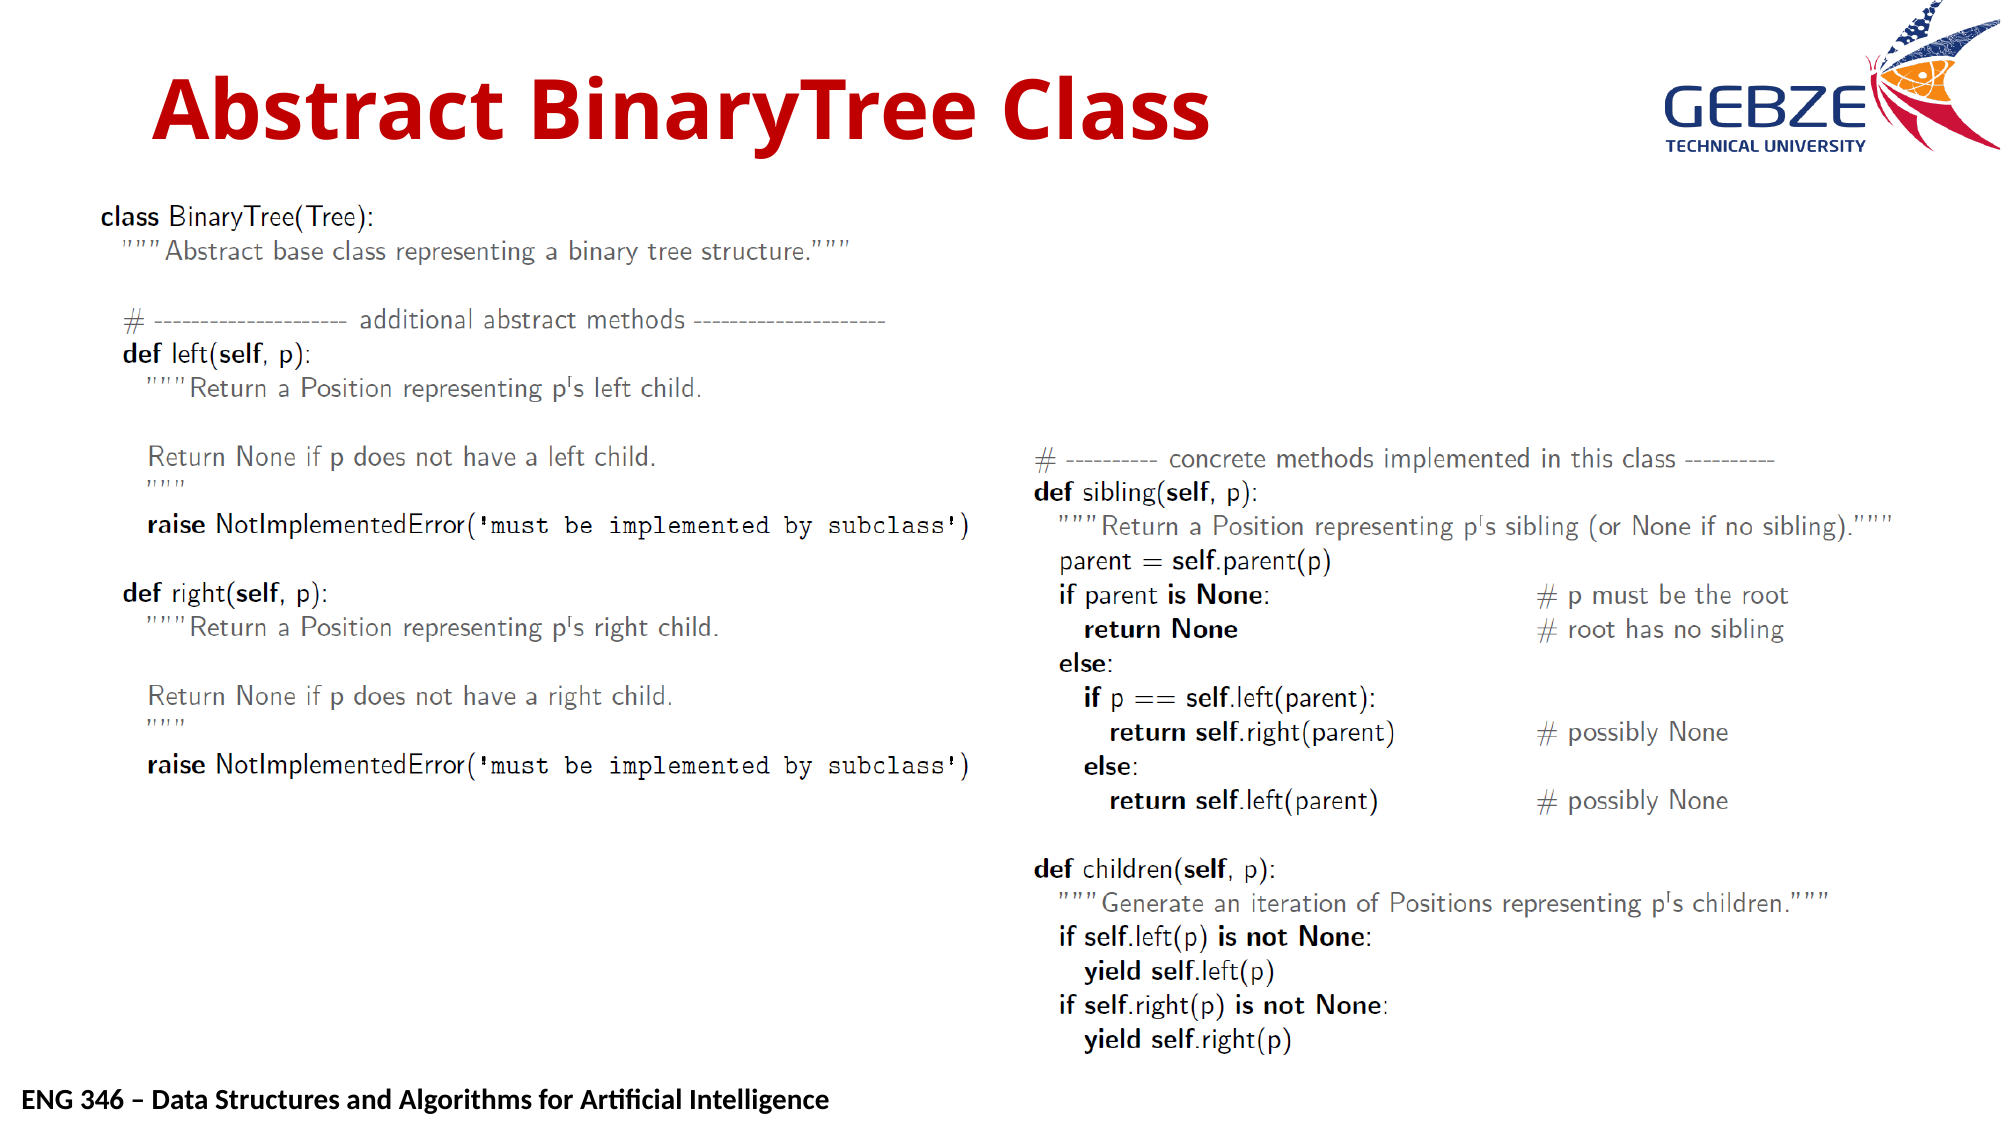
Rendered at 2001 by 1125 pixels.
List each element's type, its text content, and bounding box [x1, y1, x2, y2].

picture [88, 198, 1941, 1061]
picture [1665, 0, 2001, 152]
title Abstract BinaryTree Class [137, 59, 1863, 166]
